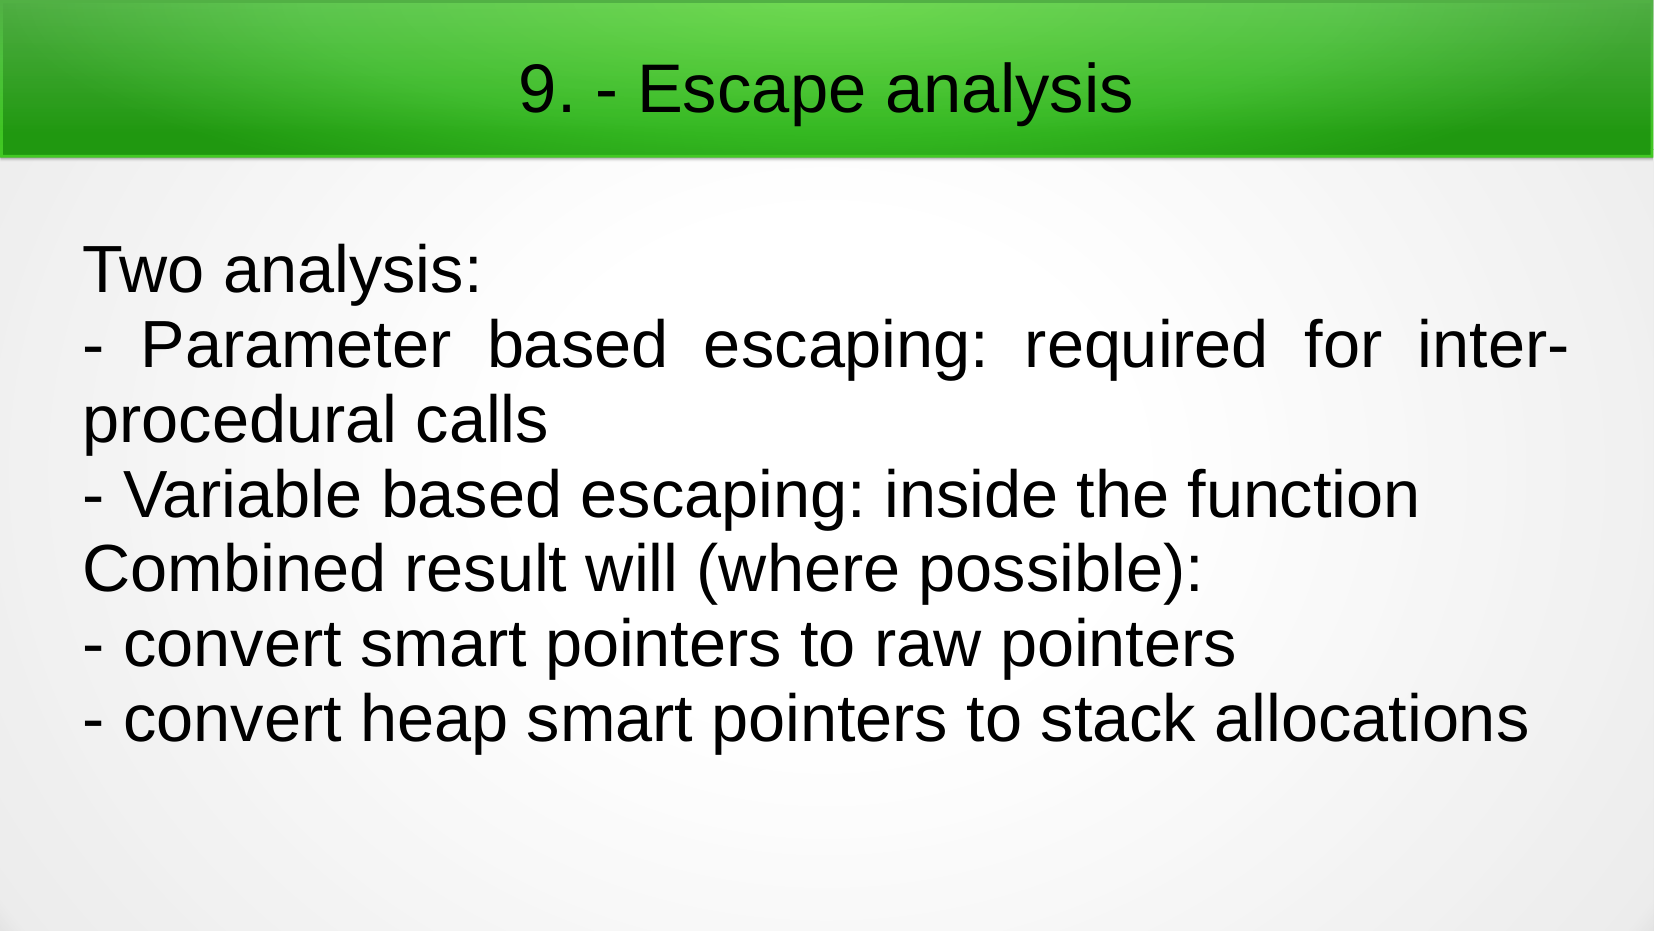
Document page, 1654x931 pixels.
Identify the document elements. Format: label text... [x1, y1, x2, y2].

title 9. - Escape analysis [82, 35, 1571, 142]
subtitle Two analysis: - Parameter based escaping: required for inter-procedural calls - Variable based escaping: inside the function Combined result will (where possible): - convert smart pointers to raw pointers - convert heap smart pointers to stack allocations [82, 224, 1571, 764]
